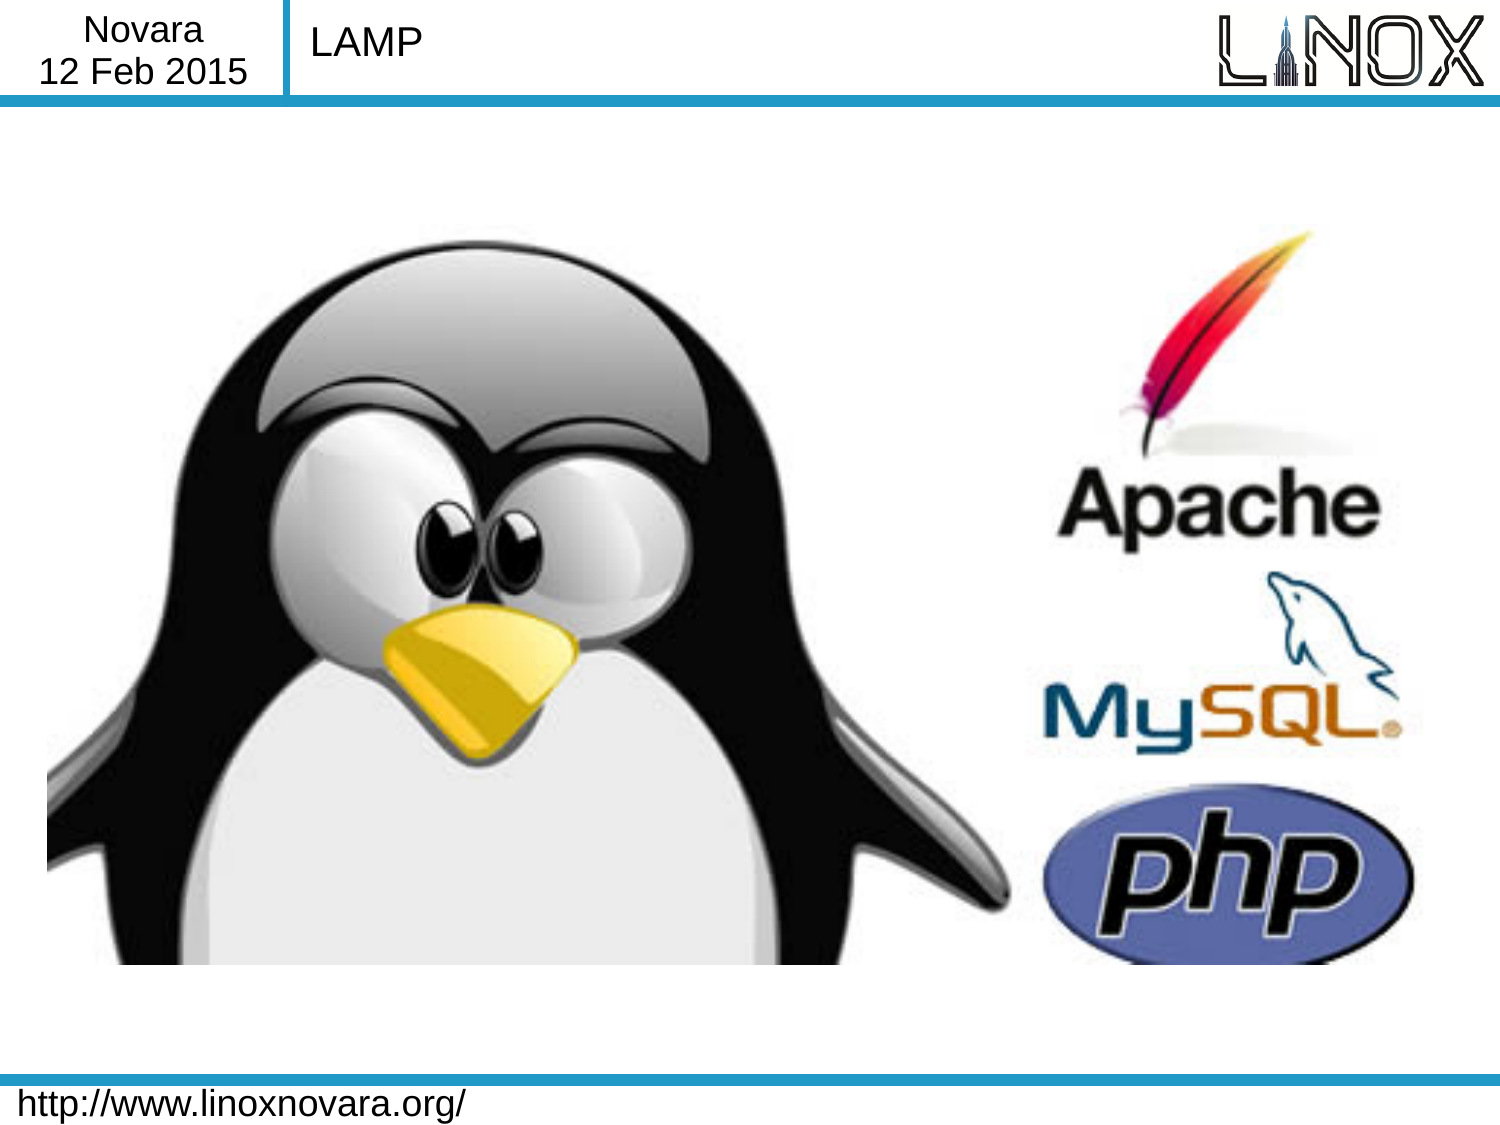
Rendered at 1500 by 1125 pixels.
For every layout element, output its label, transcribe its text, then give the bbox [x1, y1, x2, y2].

list LAMP [295, 11, 1321, 87]
picture [0, 1074, 1500, 1086]
picture [0, 0, 1500, 107]
picture [47, 224, 1441, 965]
